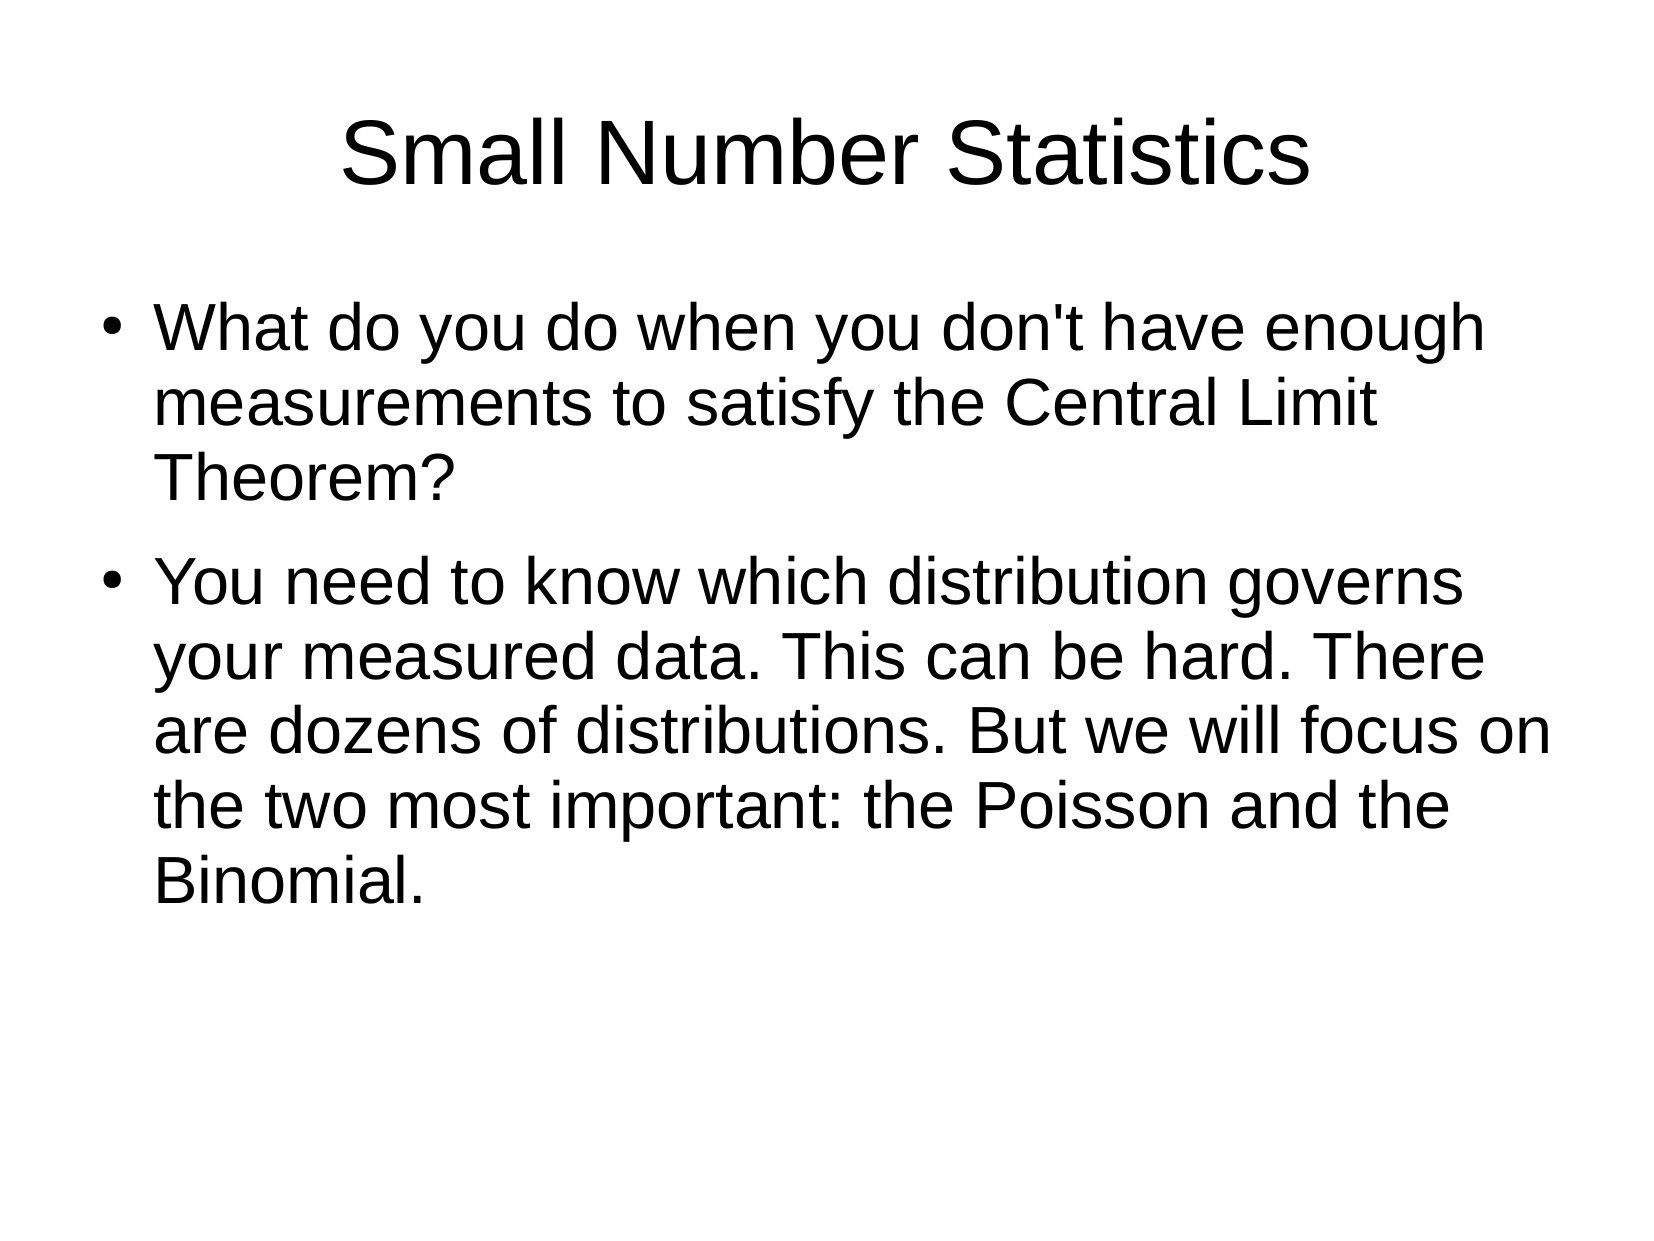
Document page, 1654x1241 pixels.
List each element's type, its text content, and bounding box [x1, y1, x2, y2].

title Small Number Statistics [82, 49, 1571, 257]
list What do you do when you don't have enough measurements to satisfy the Central Limit Theorem? You need to know which distribution governs your measured data. This can be hard. There are dozens of distributions. But we will focus on the two most important: the Poisson and the Binomial. [82, 290, 1571, 1010]
